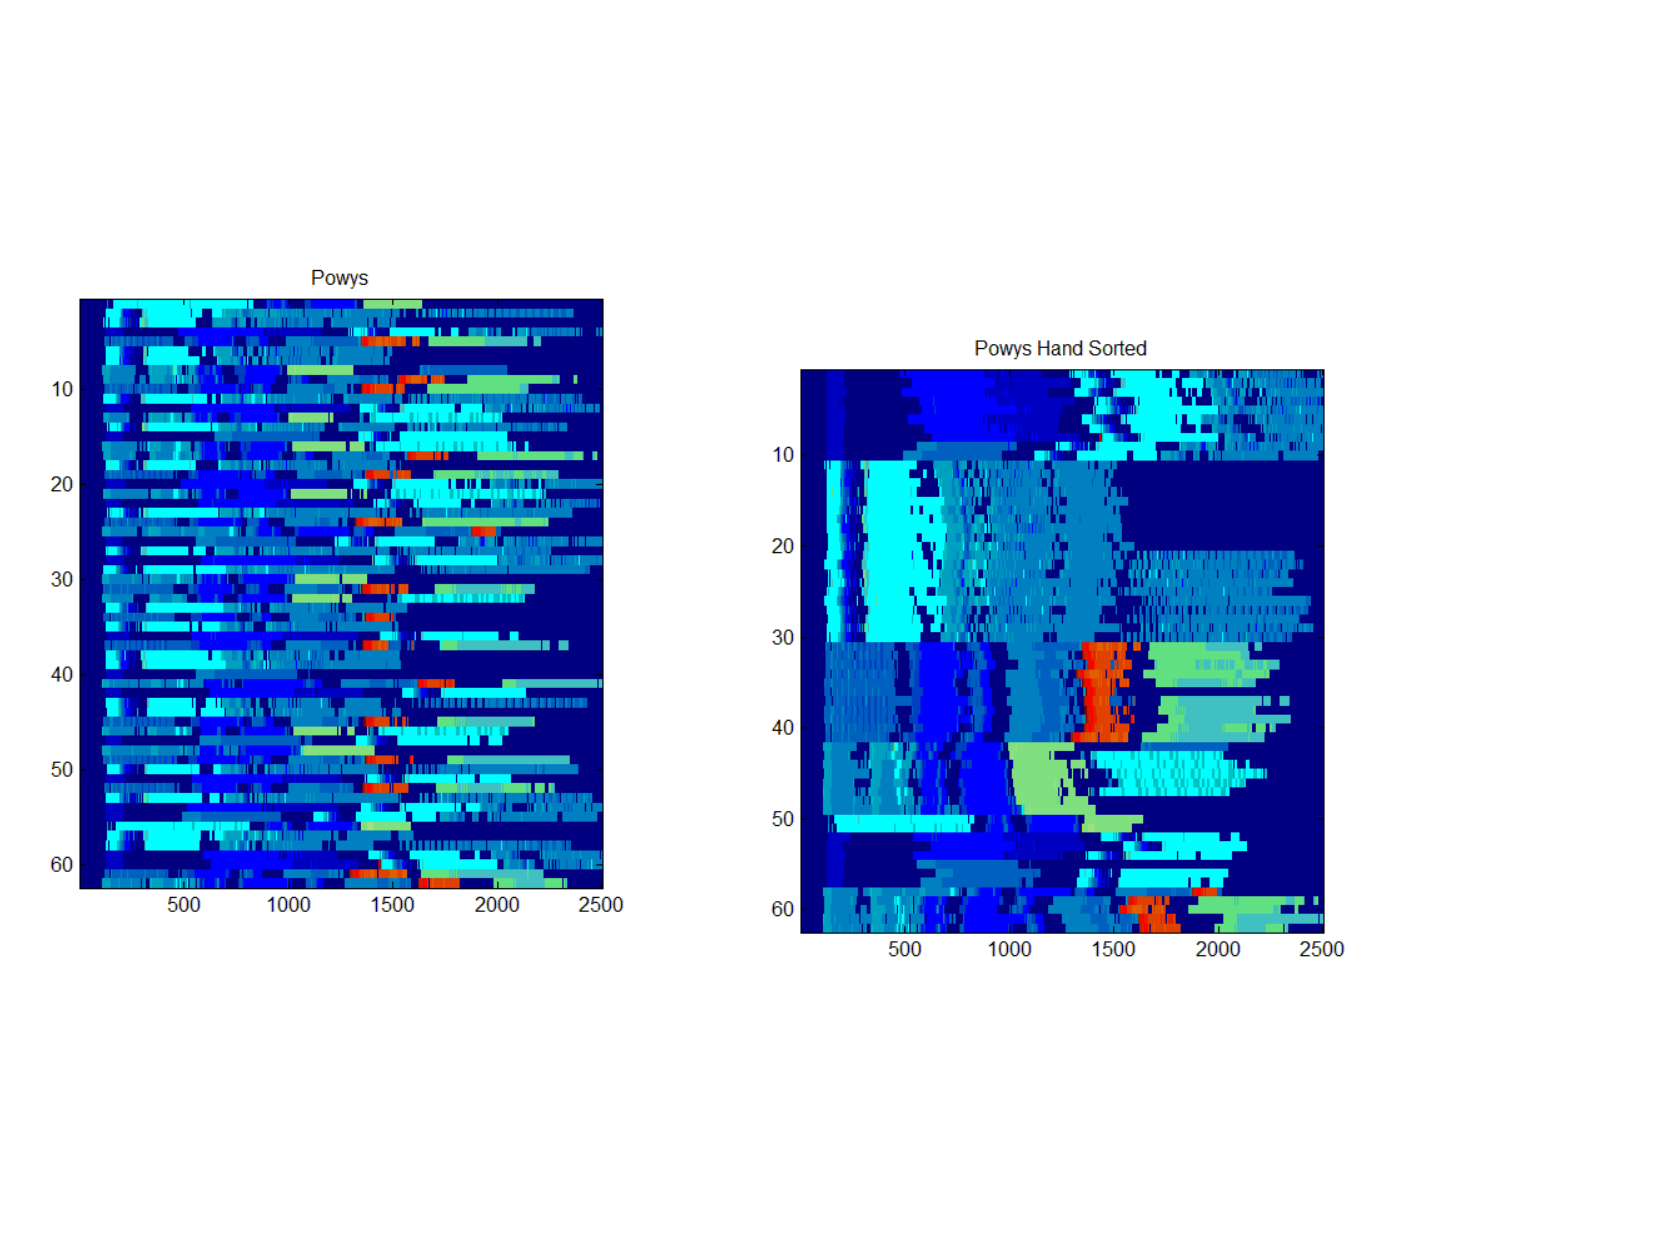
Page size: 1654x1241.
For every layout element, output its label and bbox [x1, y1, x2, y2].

picture [713, 318, 1386, 1009]
picture [0, 245, 665, 967]
